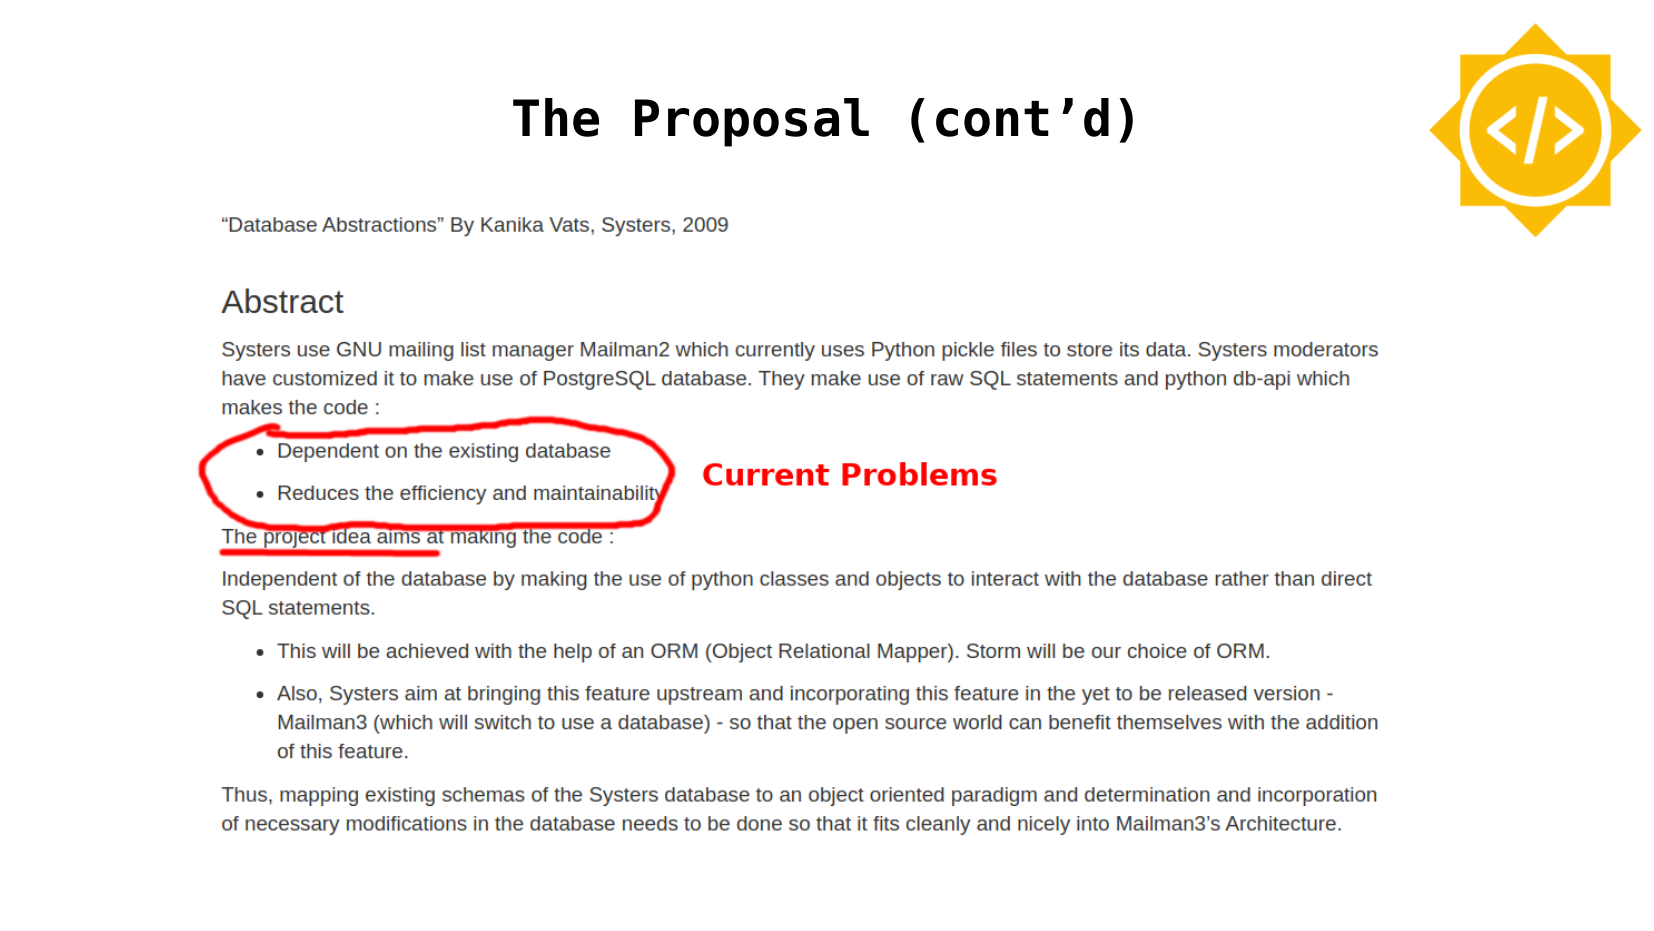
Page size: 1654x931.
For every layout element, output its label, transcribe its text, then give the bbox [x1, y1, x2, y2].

picture [141, 214, 1502, 875]
picture [1429, 23, 1642, 82]
text_box The Proposal (cont’d) [0, 82, 1654, 414]
